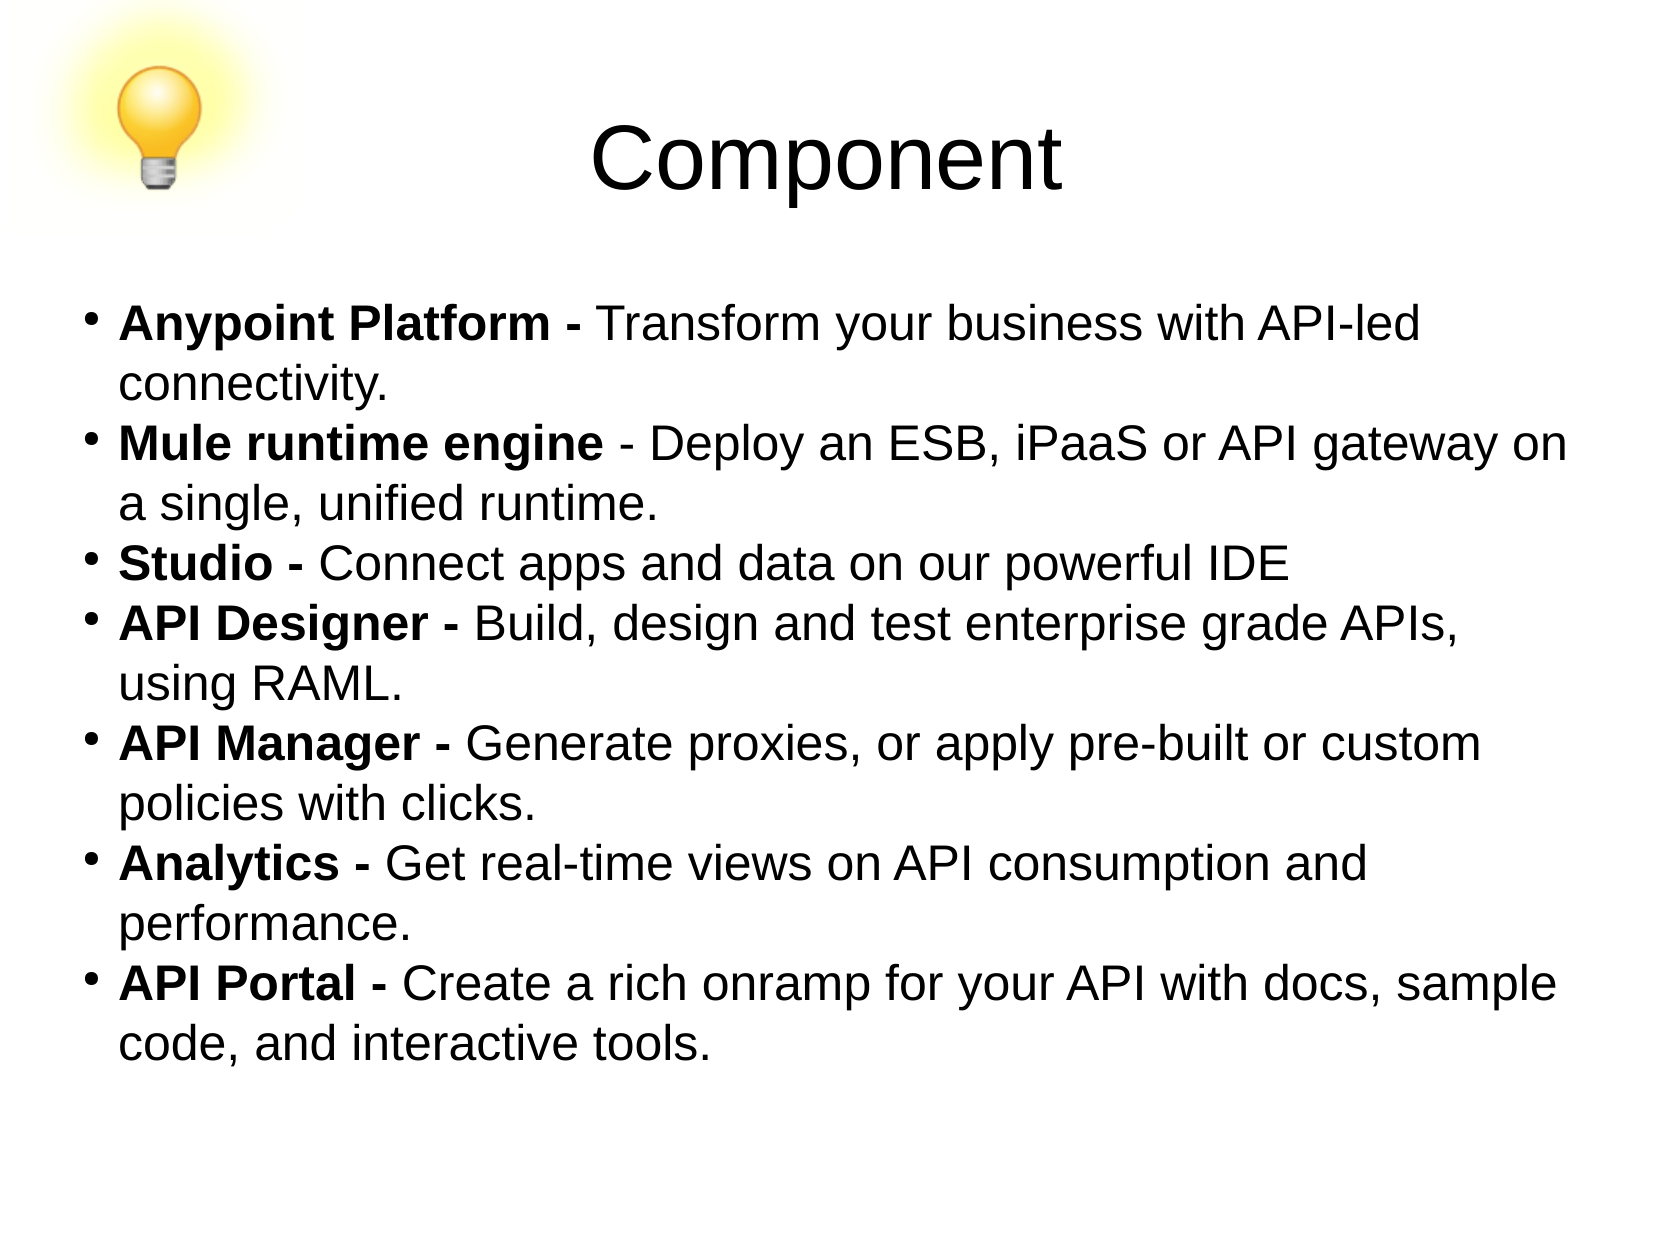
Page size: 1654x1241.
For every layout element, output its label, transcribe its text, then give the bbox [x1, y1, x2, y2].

picture [7, 0, 307, 237]
text_box Anypoint Platform - Transform your business with API-led connectivity. Mule runtime engine - Deploy an ESB, iPaaS or API gateway on a single, unified runtime. Studio - Connect apps and data on our powerful IDE API Designer - Build, design and test enterprise grade APIs, using RAML. API Manager - Generate proxies, or apply pre-built or custom policies with clicks. Analytics - Get real-time views on API consumption and performance. API Portal - Create a rich onramp for your API with docs, sample code, and interactive tools. [82, 290, 1571, 1010]
text_box Component [82, 49, 1571, 257]
